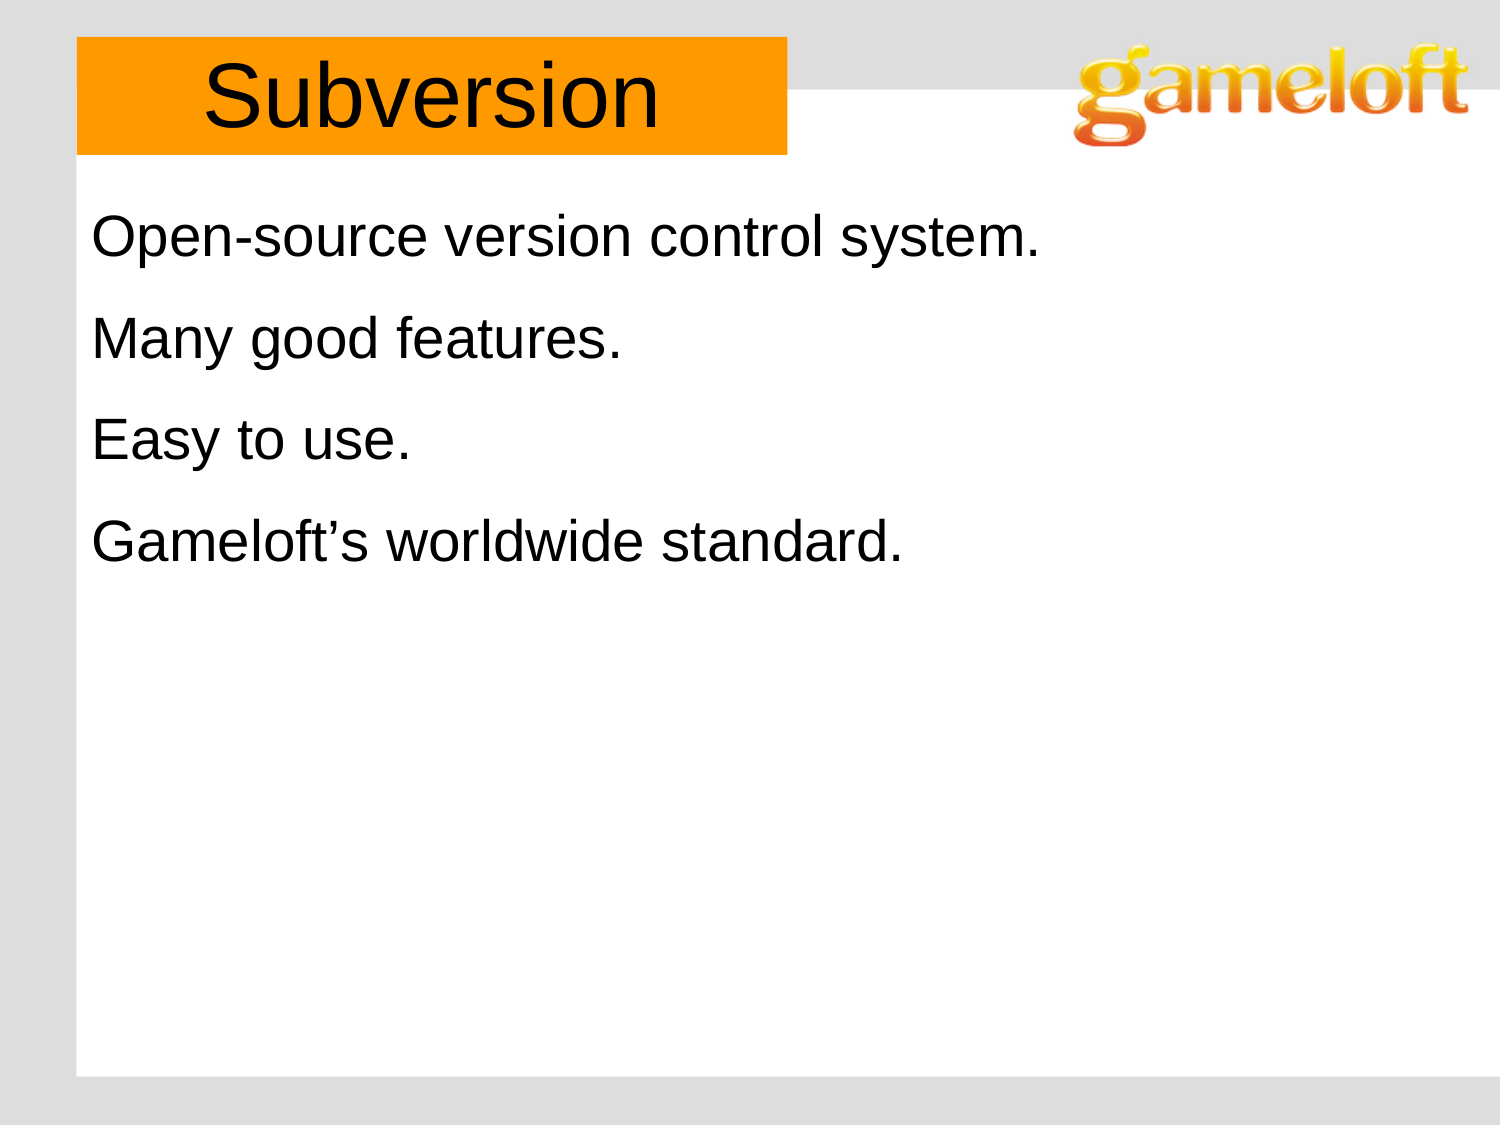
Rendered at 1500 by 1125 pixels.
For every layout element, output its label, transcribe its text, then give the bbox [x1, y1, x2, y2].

text_box Open-source version control system. Many good features. Easy to use. Gameloft’s worldwide standard. [76, 196, 1471, 582]
picture [0, 0, 1500, 1125]
title Subversion [76, 36, 788, 155]
